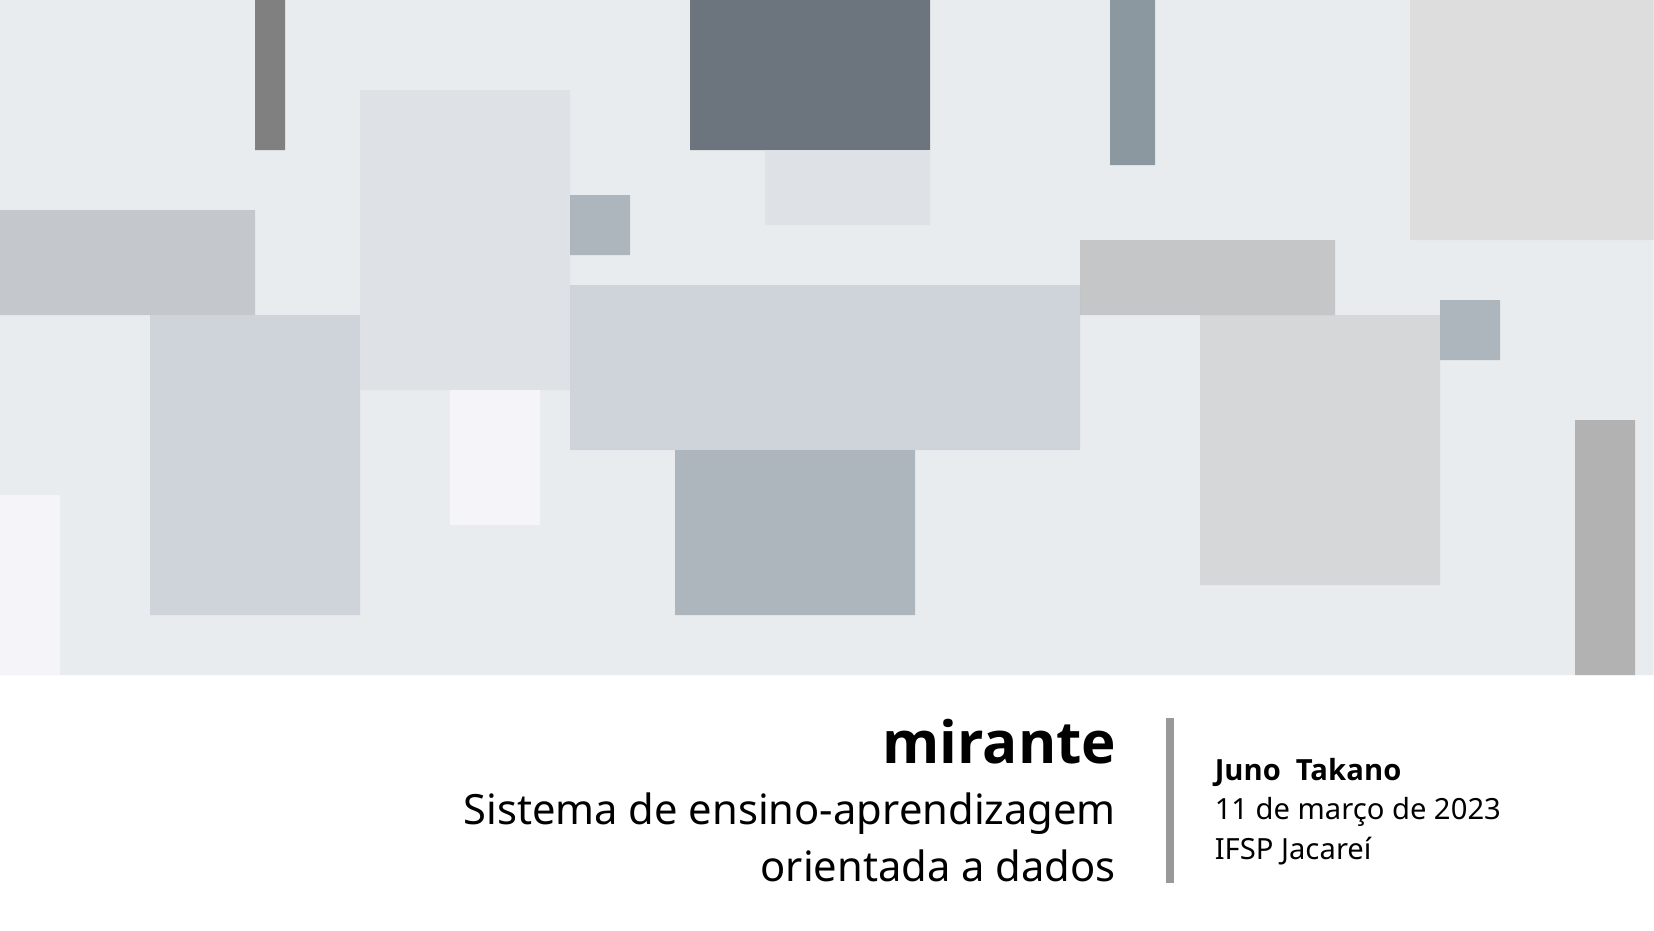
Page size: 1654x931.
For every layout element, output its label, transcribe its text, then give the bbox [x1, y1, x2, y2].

text_box mirante Sistema de ensino-aprendizagem orientada a dados [300, 693, 1131, 922]
text_box Juno Takano 11 de março de 2023 IFSP Jacareí [1200, 741, 1591, 876]
